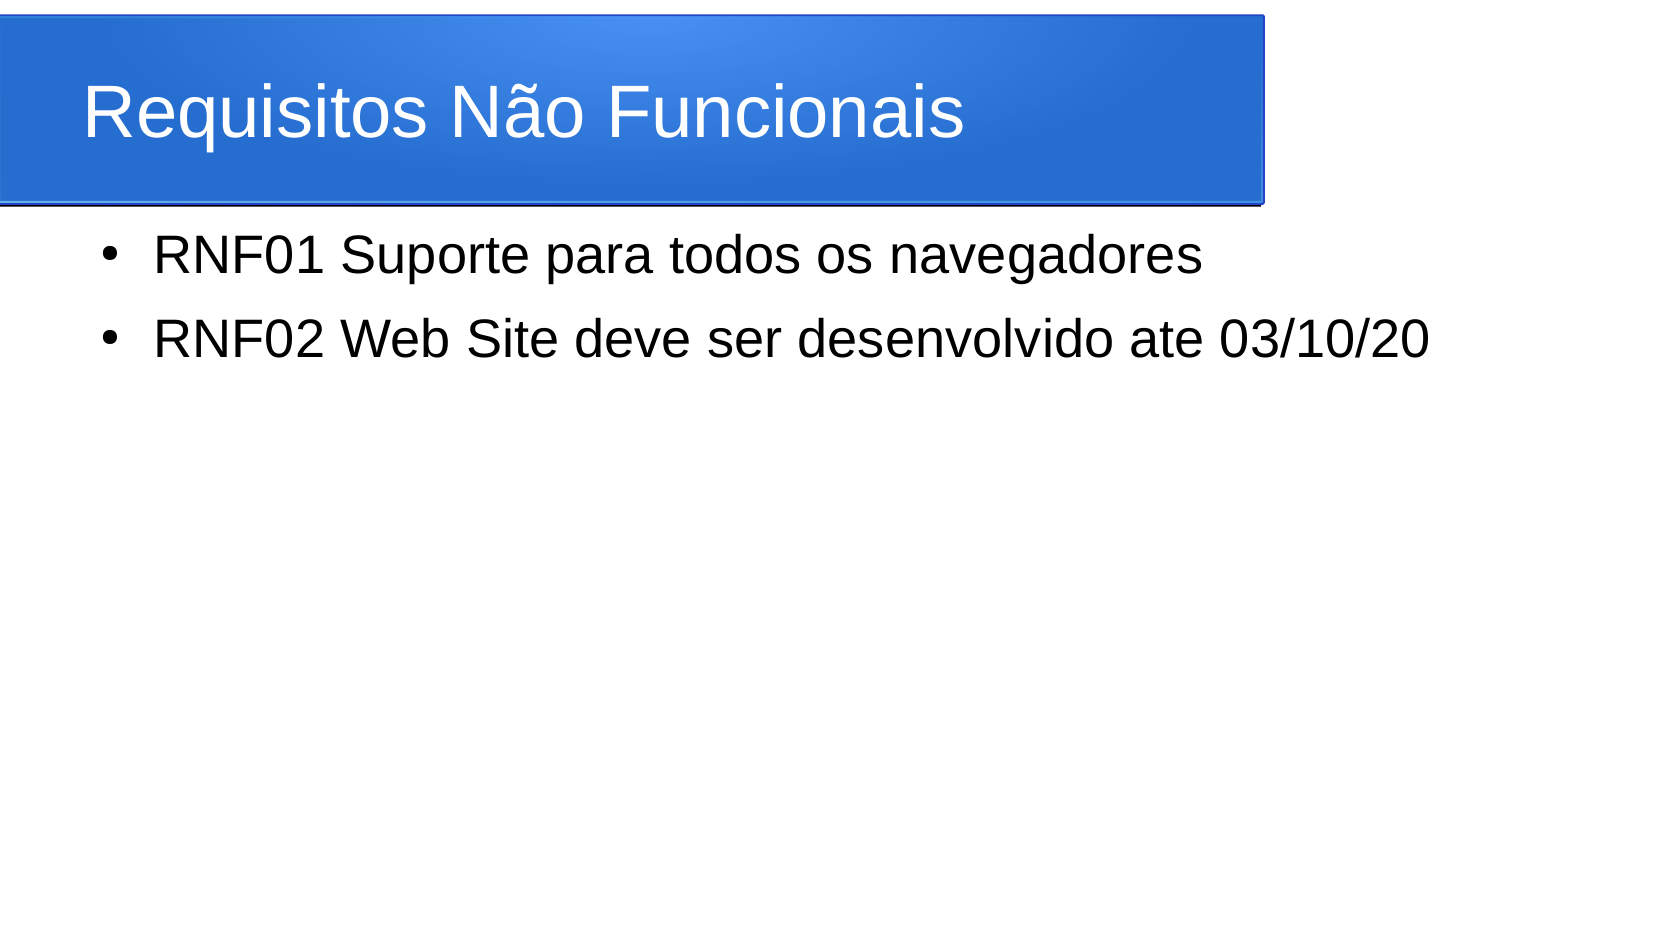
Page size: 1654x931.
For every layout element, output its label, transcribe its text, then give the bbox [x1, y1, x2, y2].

title Requisitos Não Funcionais [82, 35, 1235, 189]
list RNF01 Suporte para todos os navegadores RNF02 Web Site deve ser desenvolvido ate 03/10/20 [82, 224, 1571, 764]
